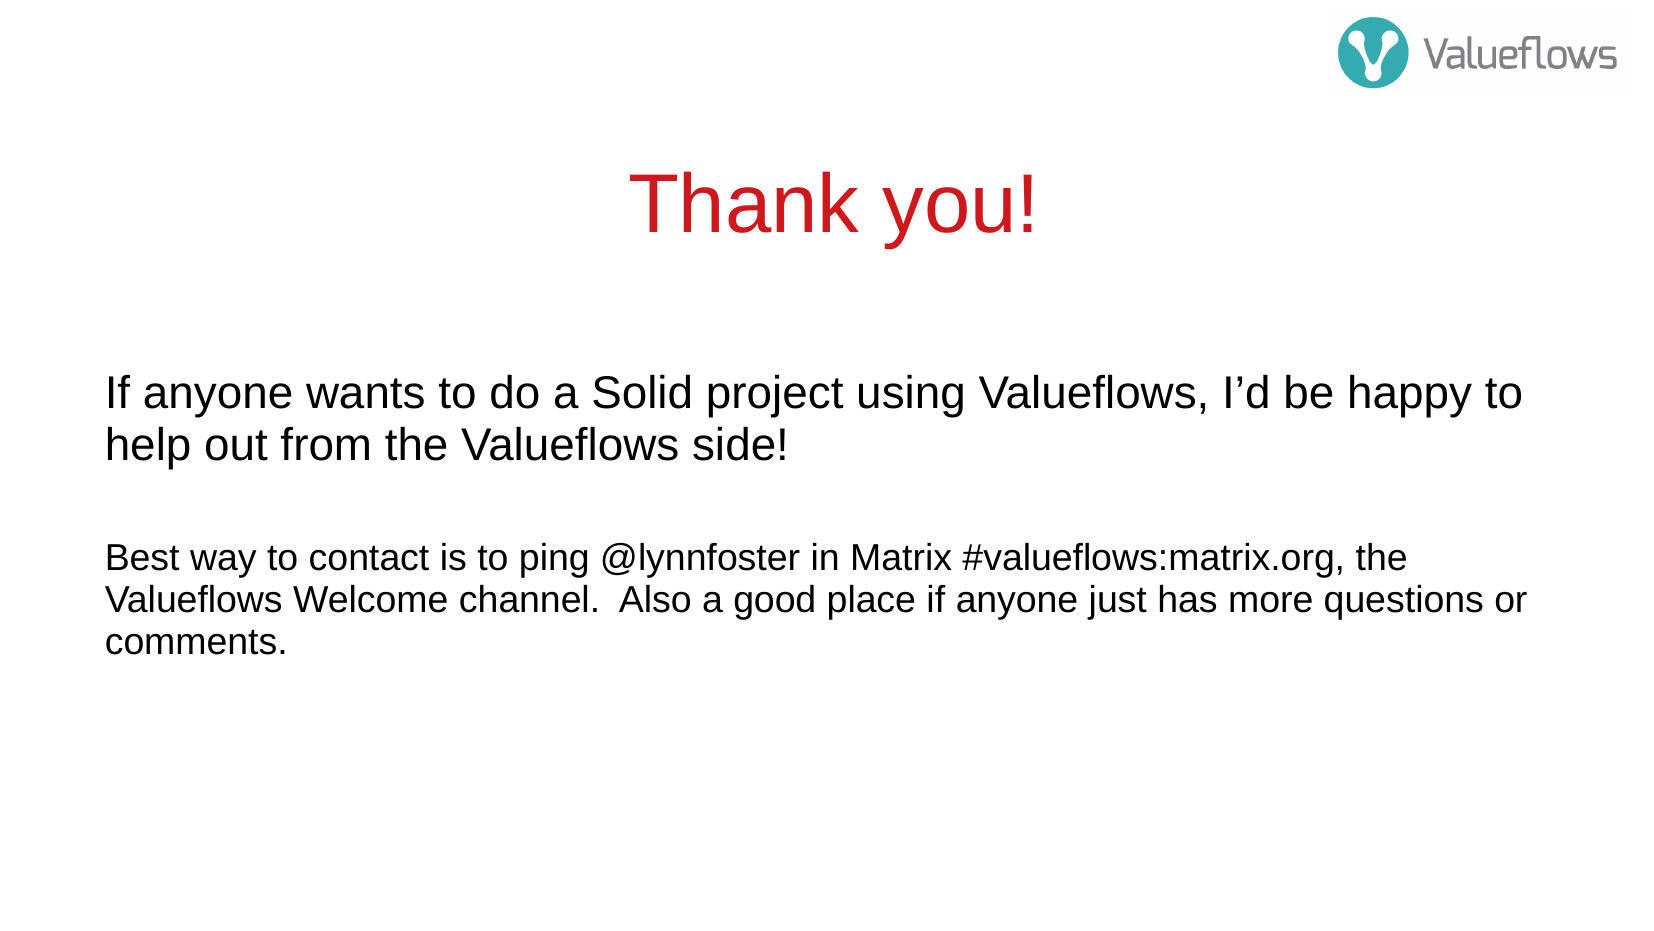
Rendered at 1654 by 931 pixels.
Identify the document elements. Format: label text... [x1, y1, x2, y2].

text_box If anyone wants to do a Solid project using Valueflows, I’d be happy to help out from the Valueflows side! Best way to contact is to ping @lynnfoster in Matrix #valueflows:matrix.org, the Valueflows Welcome channel. Also a good place if anyone just has more questions or comments. [90, 360, 1606, 829]
picture [1328, 6, 1627, 97]
subtitle Thank you! [90, 31, 1579, 360]
